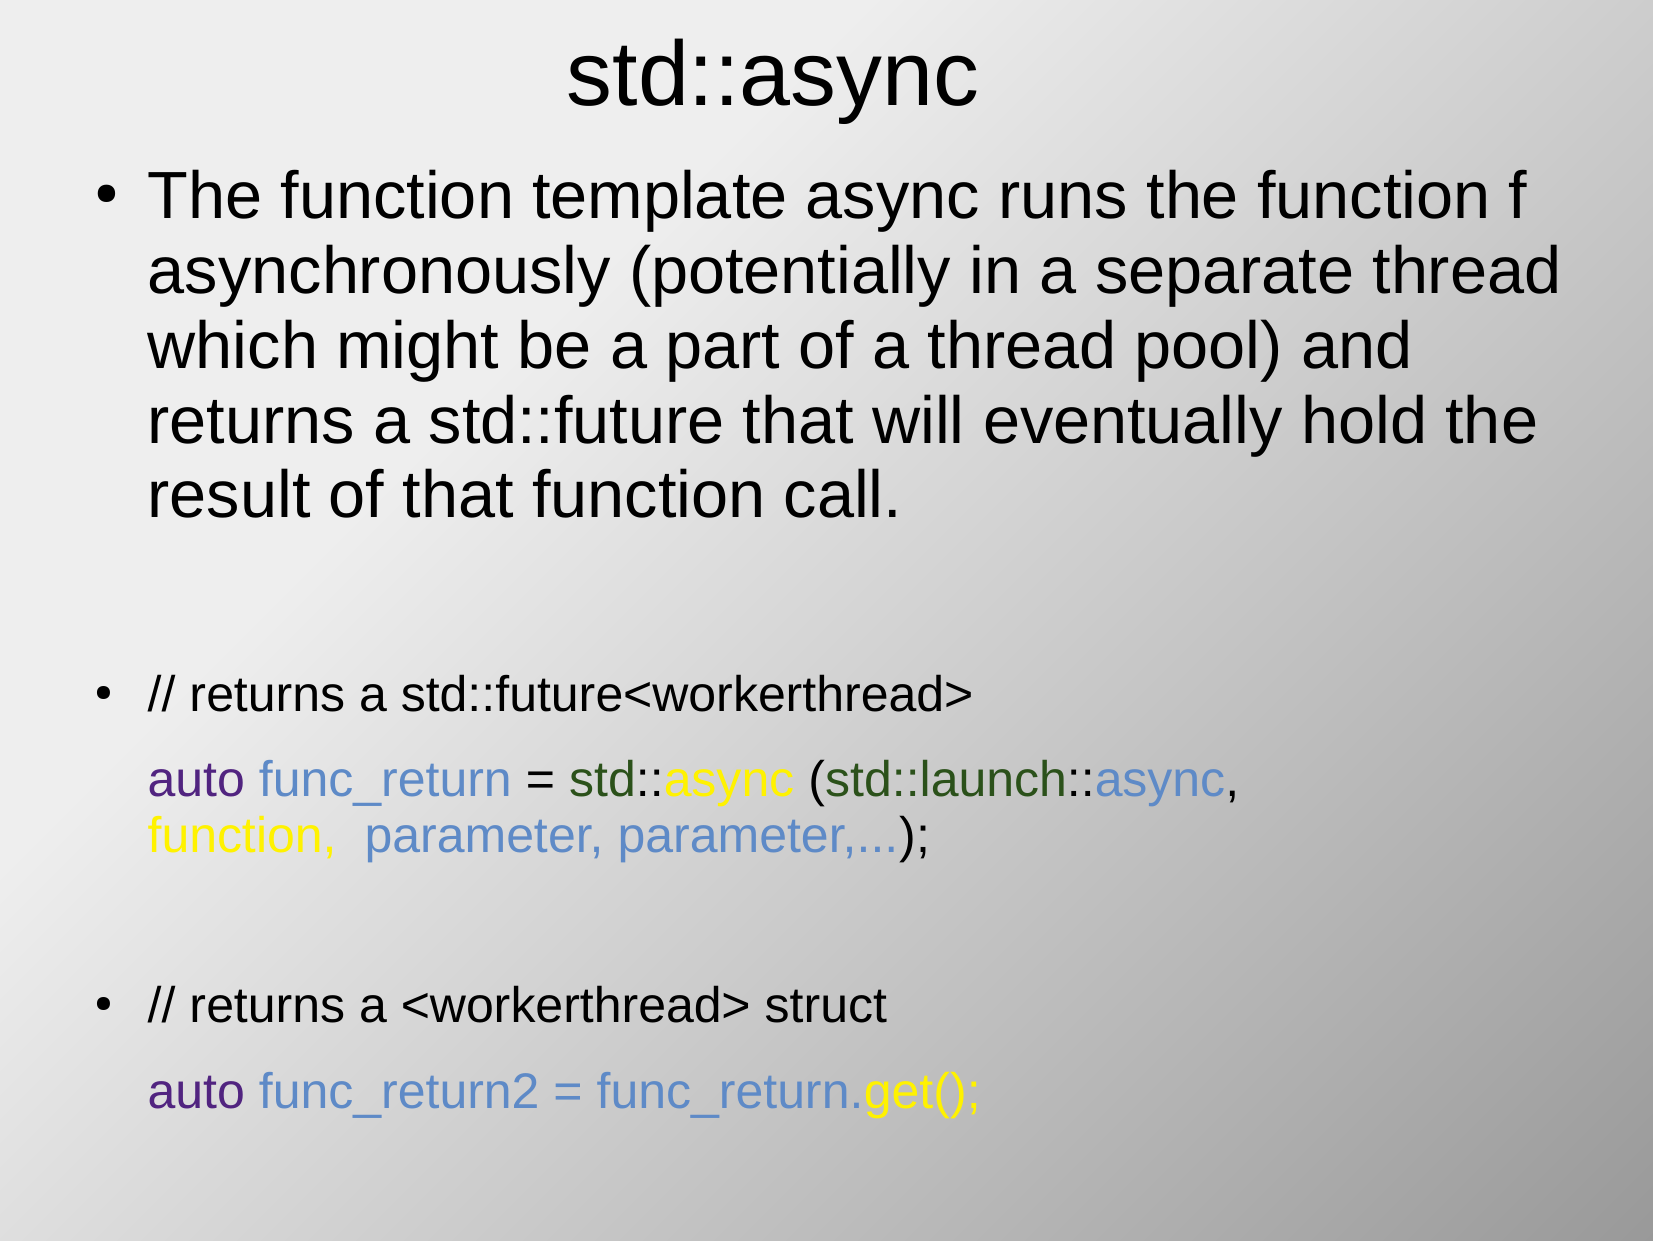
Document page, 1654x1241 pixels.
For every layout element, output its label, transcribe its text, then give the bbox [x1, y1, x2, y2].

list The function template async runs the function f asynchronously (potentially in a separate thread which might be a part of a thread pool) and returns a std::future that will eventually hold the result of that function call. // returns a std::future<workerthread> auto func_return = std::async (std::launch::async, function, parameter, parameter,...); // returns a <workerthread> struct auto func_return2 = func_return.get(); [76, 158, 1594, 1205]
title std::async [29, 0, 1518, 178]
